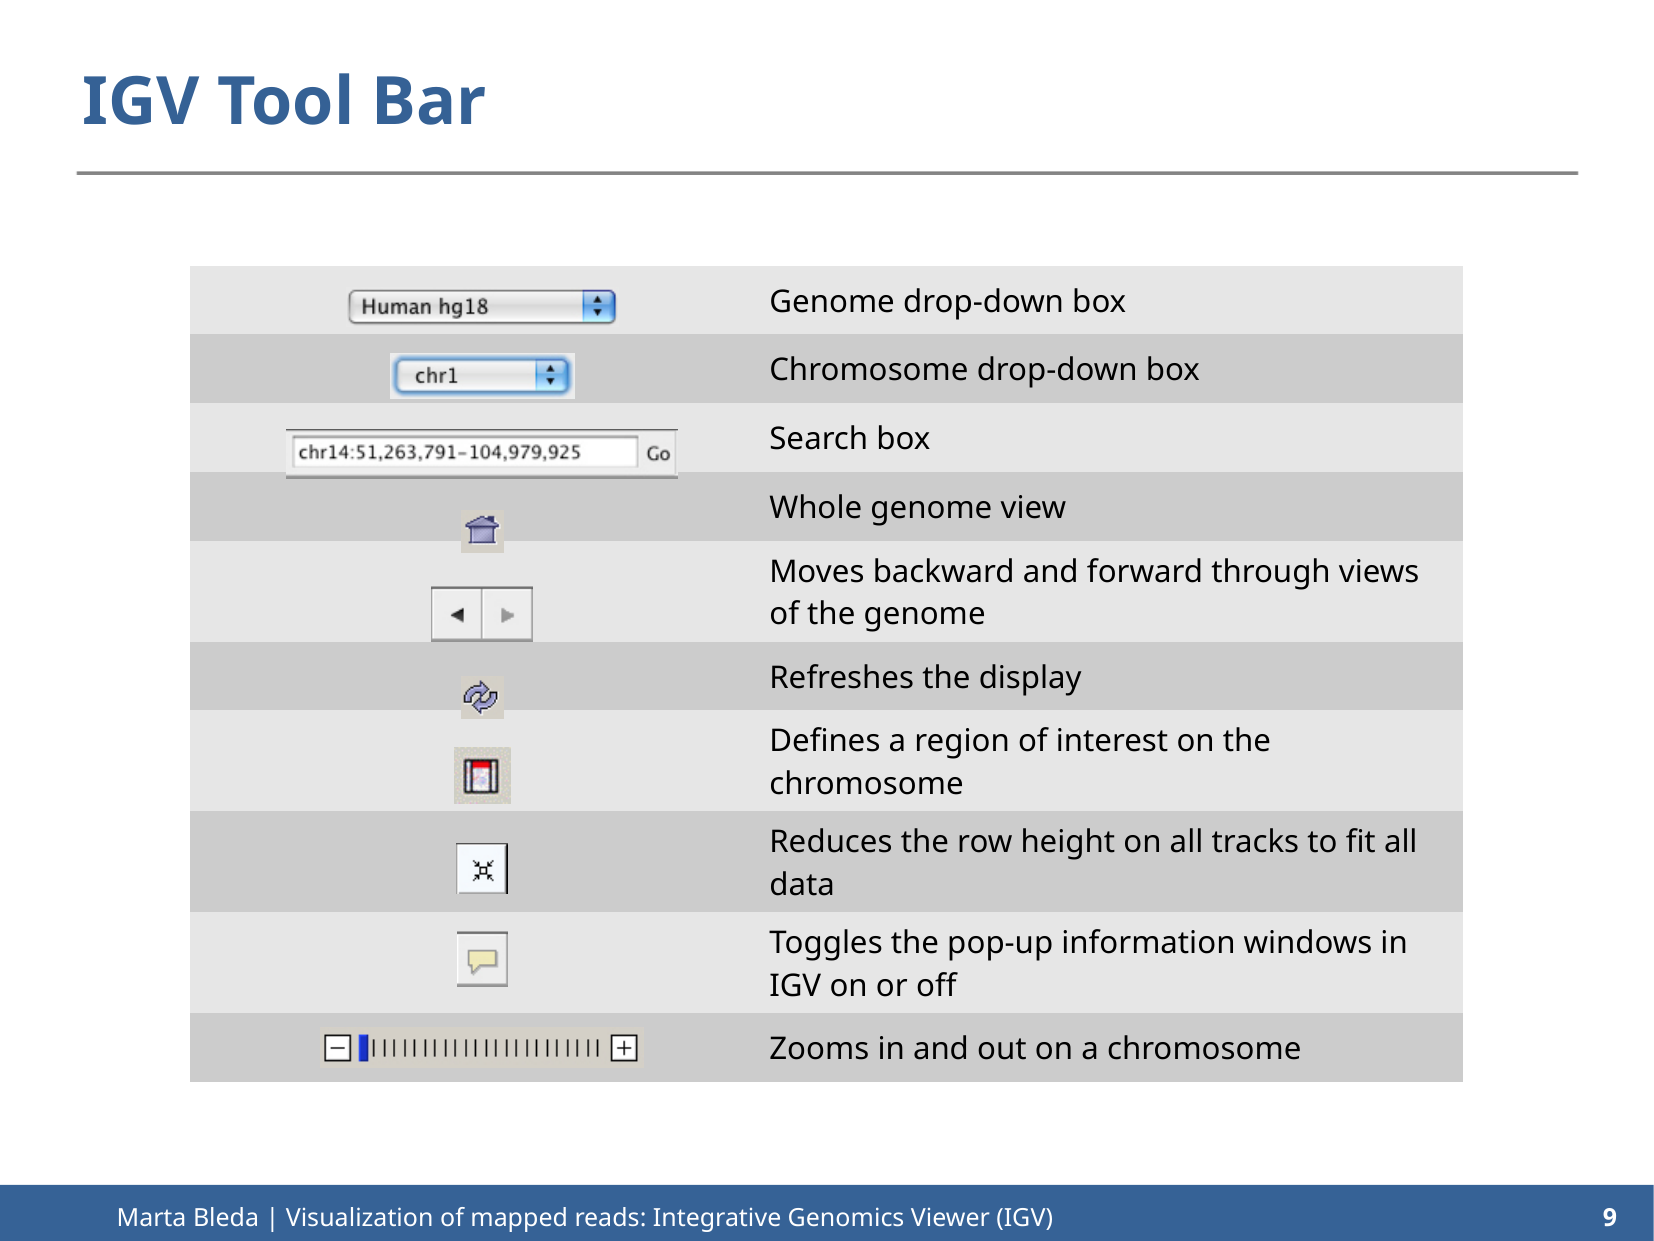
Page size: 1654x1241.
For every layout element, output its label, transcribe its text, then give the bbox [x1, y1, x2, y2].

table_header [190, 266, 755, 334]
table_cell [190, 472, 755, 541]
table_cell Whole genome view [755, 472, 1463, 541]
table_cell [190, 334, 755, 403]
table_cell [190, 710, 755, 811]
picture [454, 747, 511, 804]
table_header Genome drop-down box [755, 266, 1463, 334]
table_cell Zooms in and out on a chromosome [755, 1013, 1463, 1082]
picture [431, 586, 533, 642]
table_cell Moves backward and forward through views of the genome [755, 541, 1463, 642]
picture [286, 429, 678, 480]
table_cell Chromosome drop-down box [755, 334, 1463, 403]
table_cell [190, 1013, 755, 1082]
picture [390, 353, 575, 399]
table_cell Toggles the pop-up information windows in IGV on or off [755, 912, 1463, 1013]
picture [320, 1027, 644, 1068]
table_cell [190, 912, 755, 1013]
picture [74, 170, 1580, 175]
picture [457, 931, 508, 987]
table_cell Reduces the row height on all tracks to fit all data [755, 811, 1463, 912]
title IGV Tool Bar [82, 49, 1571, 148]
picture [461, 510, 504, 553]
table_cell [190, 811, 755, 912]
table_cell Refreshes the display [755, 642, 1463, 710]
table_cell [190, 541, 755, 642]
picture [346, 287, 619, 327]
picture [456, 843, 508, 894]
picture [461, 676, 504, 720]
table_cell [190, 403, 755, 472]
table_cell [190, 642, 755, 710]
table_cell Search box [755, 403, 1463, 472]
table_cell Defines a region of interest on the chromosome [755, 710, 1463, 811]
